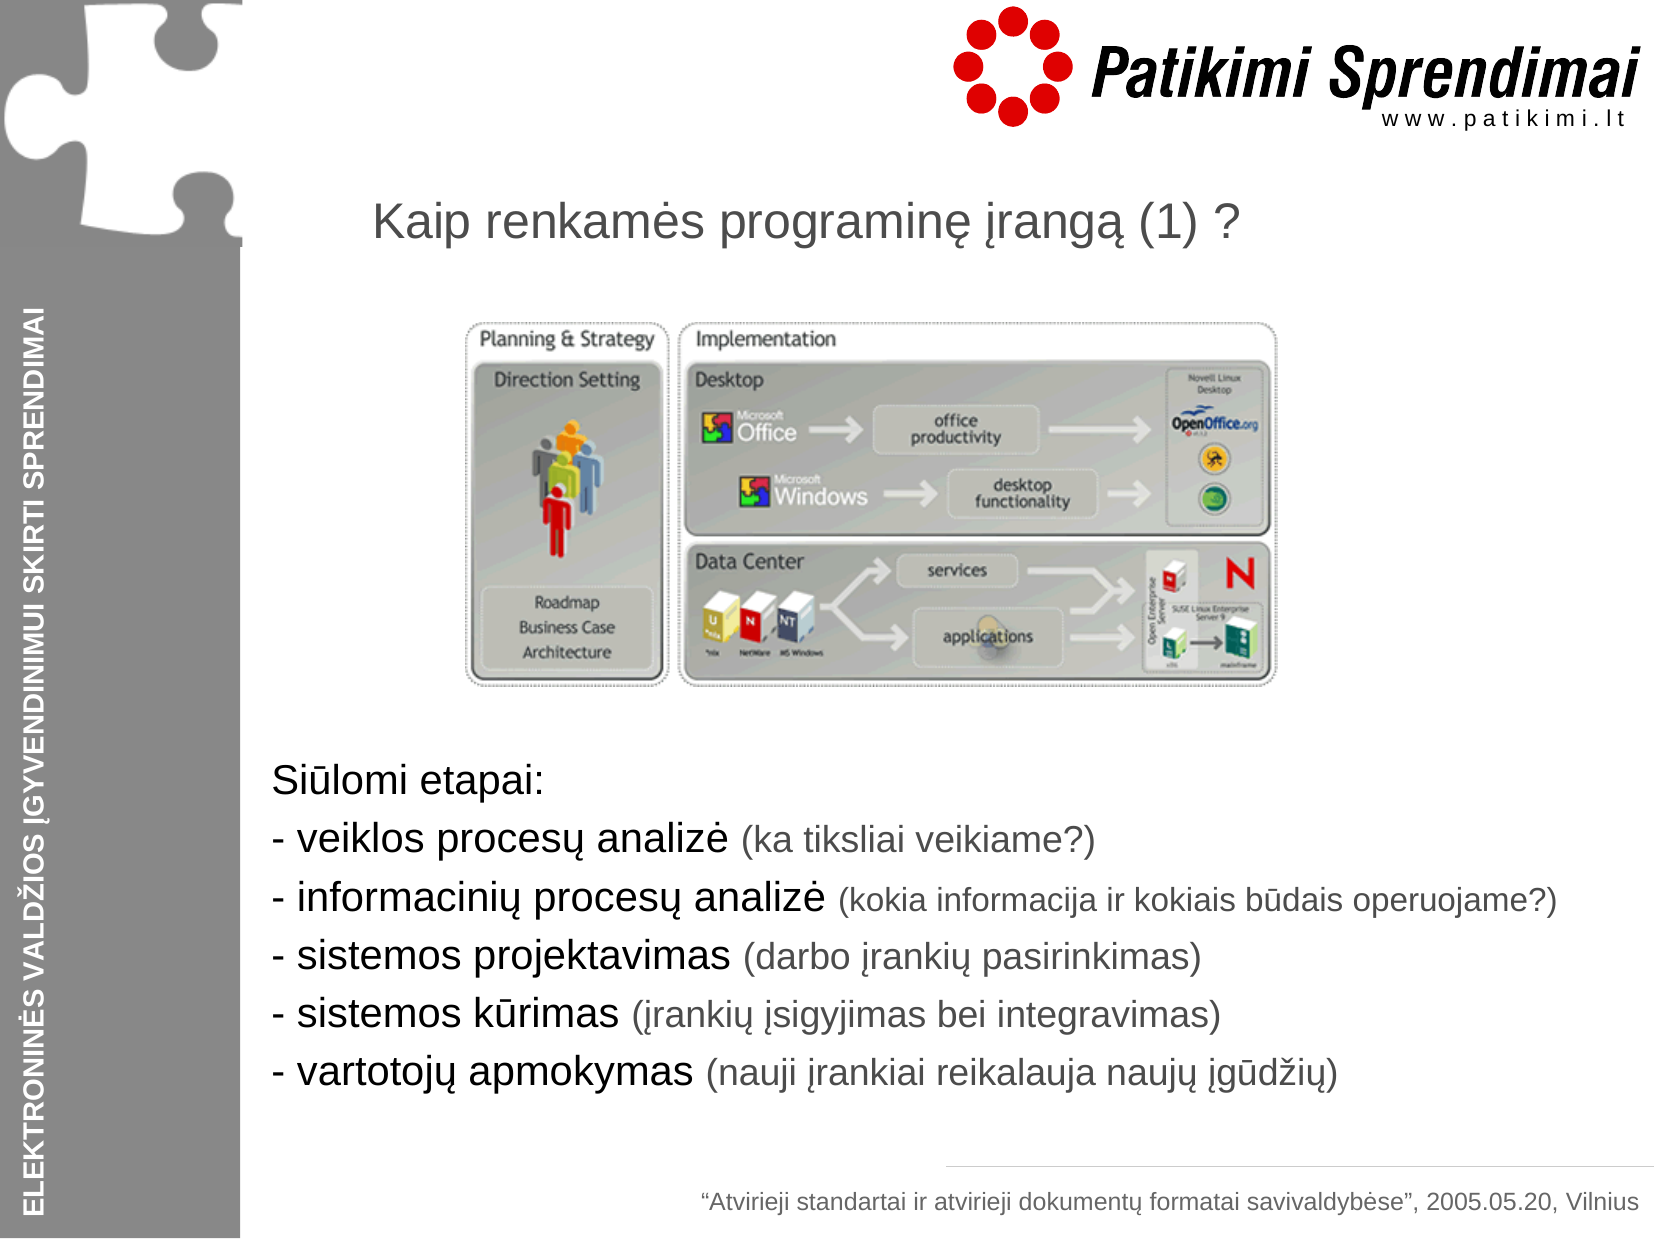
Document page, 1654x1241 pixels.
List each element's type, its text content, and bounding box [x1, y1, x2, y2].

picture [465, 322, 1278, 687]
picture [953, 6, 1641, 127]
text_box Siūlomi etapai: - veiklos procesų analizė (ka tiksliai veikiame?) - informacinių procesų analizė (kokia informacija ir kokiais būdais operuojame?) - sistemos projektavimas (darbo įrankių pasirinkimas) - sistemos kūrimas (įrankių įsigyjimas bei integravimas) - vartotojų apmokymas (nauji įrankiai reikalauja naujų įgūdžių) [271, 756, 1594, 1153]
text_box Kaip renkamės programinę įrangą (1) ? [371, 193, 1601, 250]
